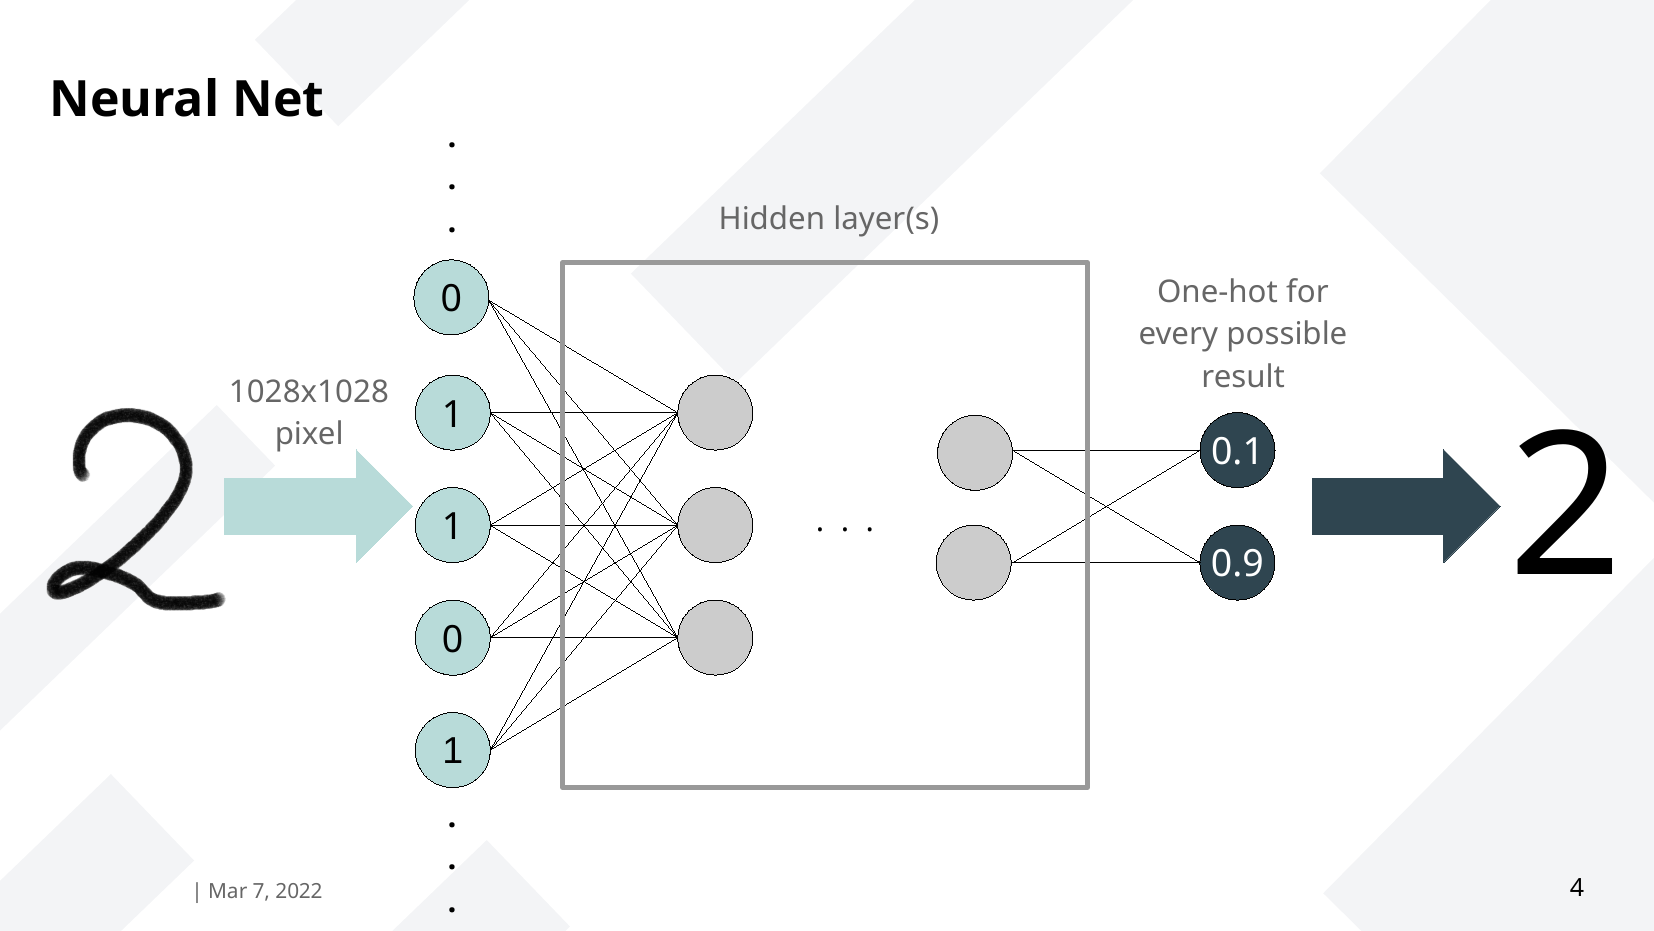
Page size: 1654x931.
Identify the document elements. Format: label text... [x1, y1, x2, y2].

picture [40, 400, 228, 619]
text_box [936, 525, 1012, 601]
title Neural Net [49, 37, 1538, 158]
text_box . . . [432, 786, 621, 930]
text_box [677, 375, 753, 451]
text_box 1 [415, 712, 491, 786]
text_box [937, 415, 1013, 491]
text_box [1312, 449, 1501, 563]
text_box . . . [432, 158, 621, 250]
text_box 1 [415, 487, 491, 563]
text_box One-hot for every possible result [1111, 261, 1375, 405]
text_box 2 [1494, 353, 1607, 641]
text_box 0 [413, 259, 489, 335]
text_box . . . [801, 490, 989, 548]
text_box [224, 449, 413, 563]
text_box 0.1 [1199, 412, 1276, 488]
text_box [677, 600, 753, 676]
text_box 0 [415, 600, 491, 676]
text_box 0.9 [1199, 525, 1275, 601]
text_box 1028x1028 pixel [177, 361, 441, 462]
text_box Hidden layer(s) [570, 188, 1088, 247]
text_box 1 [441, 375, 491, 451]
text_box [677, 487, 753, 563]
